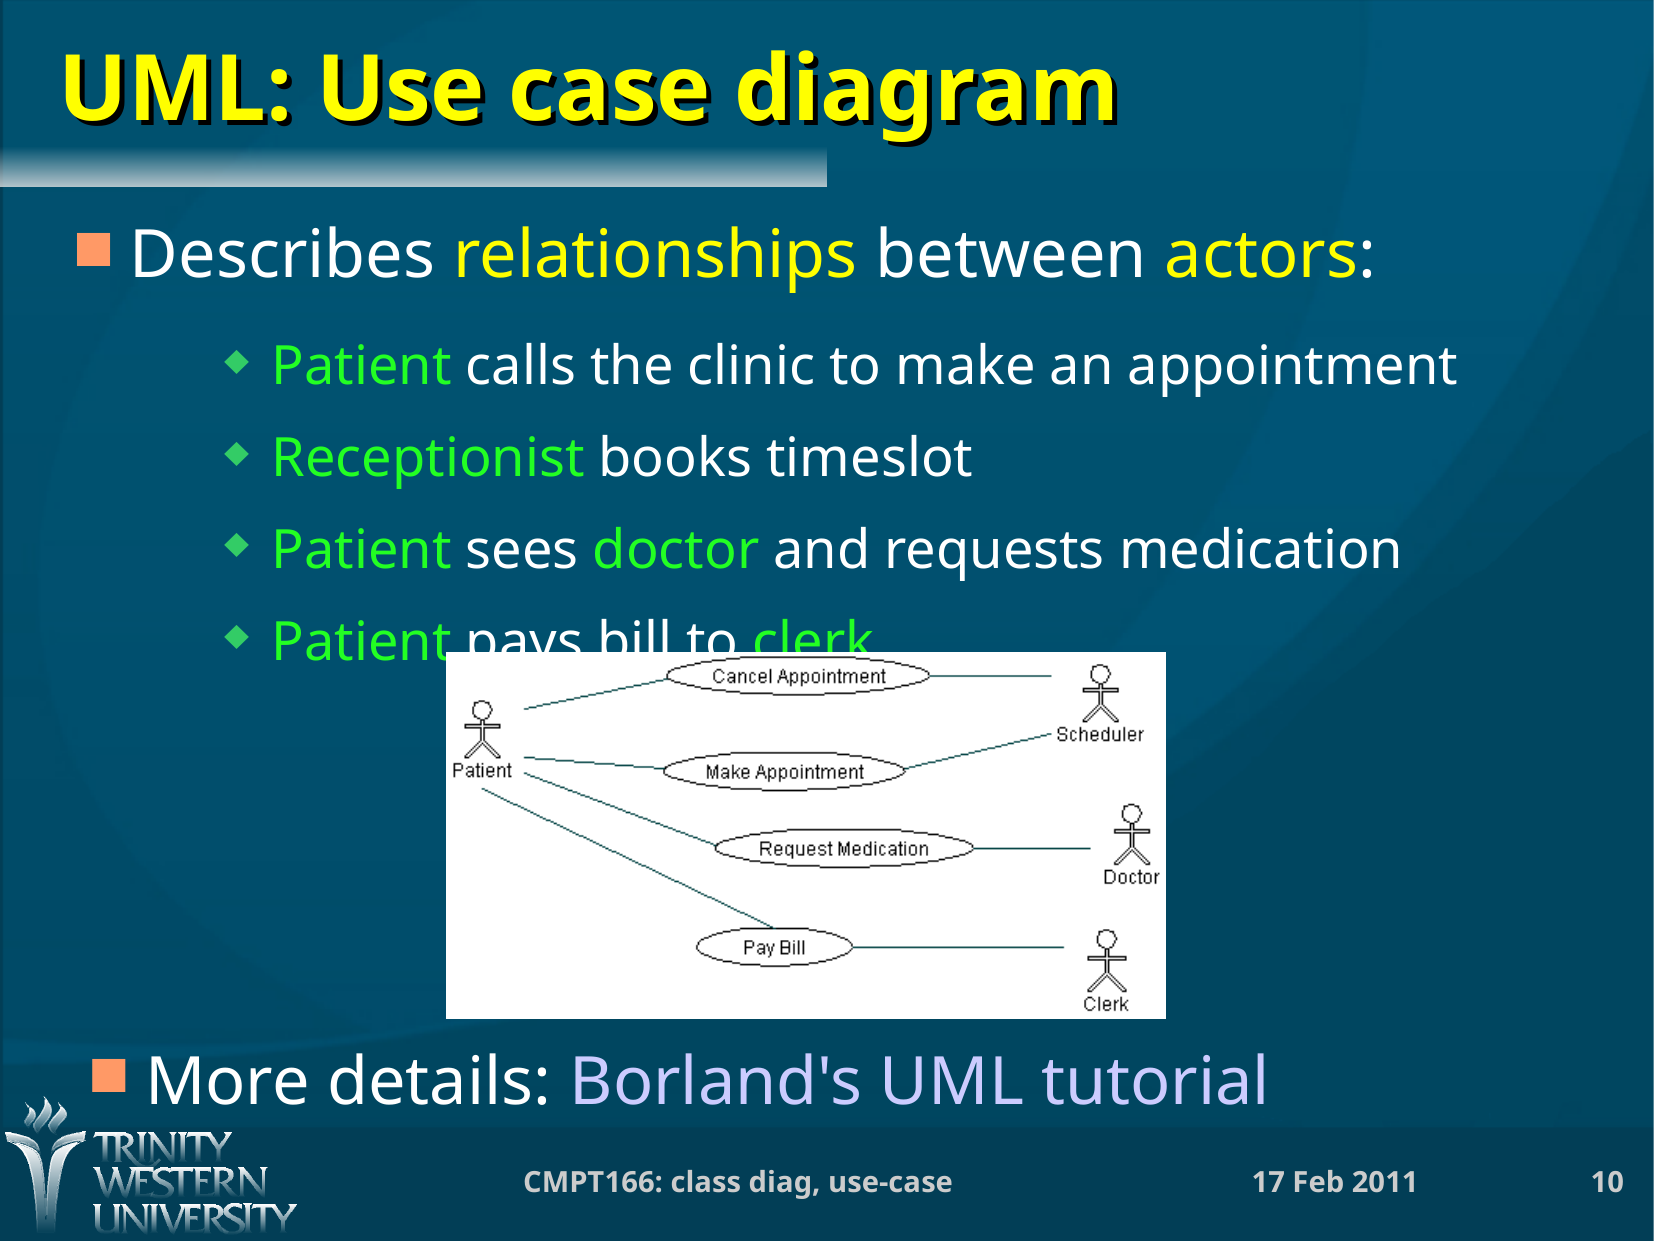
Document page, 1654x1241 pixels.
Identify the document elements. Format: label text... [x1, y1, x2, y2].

picture [446, 652, 1165, 1018]
picture [38, 1227, 54, 1232]
list More details: Borland's UML tutorial [74, 1033, 1563, 1144]
text_box Company [0, 154, 827, 158]
list Describes relationships between actors: Patient calls the clinic to make an appointment Receptionist books timeslot Patient sees doctor and requests medication Patient pays bill to clerk [59, 206, 1625, 1026]
title UML: Use case diagram [59, 19, 1595, 148]
